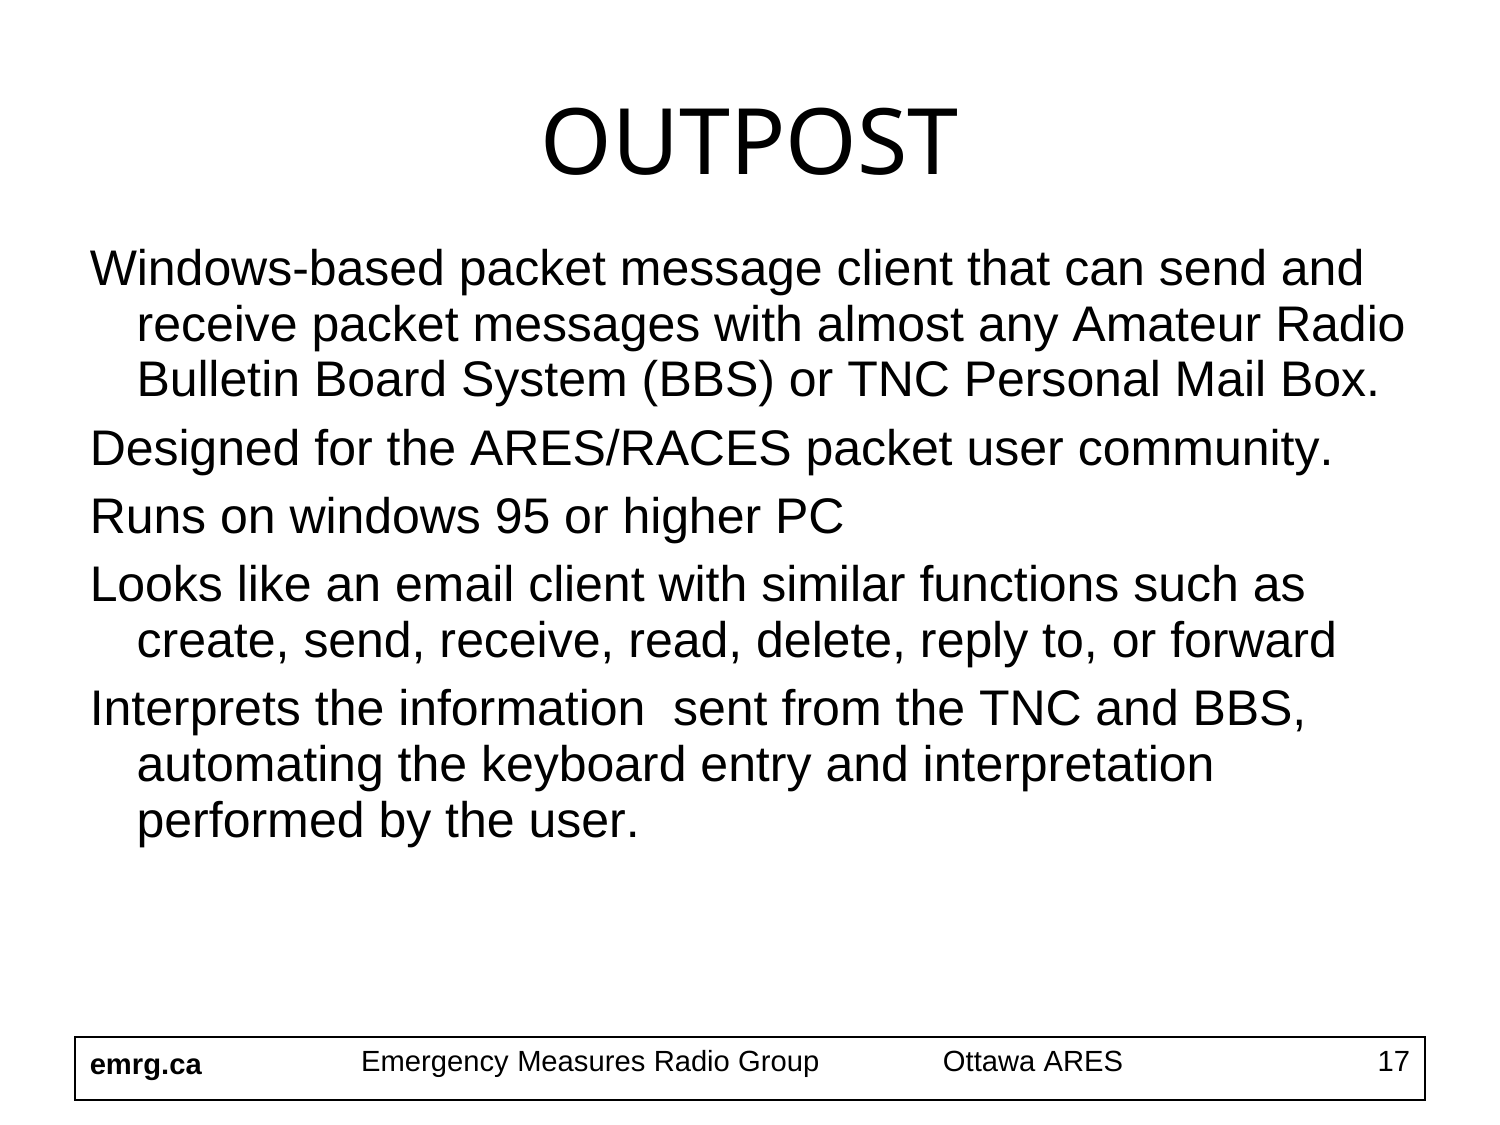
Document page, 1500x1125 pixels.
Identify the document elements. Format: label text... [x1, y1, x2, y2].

list Windows-based packet message client that can send and receive packet messages with almost any Amateur Radio Bulletin Board System (BBS) or TNC Personal Mail Box. Designed for the ARES/RACES packet user community. Runs on windows 95 or higher PC Looks like an email client with similar functions such as create, send, receive, read, delete, reply to, or forward Interprets the information sent from the TNC and BBS, automating the keyboard entry and interpretation performed by the user. [75, 232, 1426, 976]
title OUTPOST [75, 45, 1426, 232]
